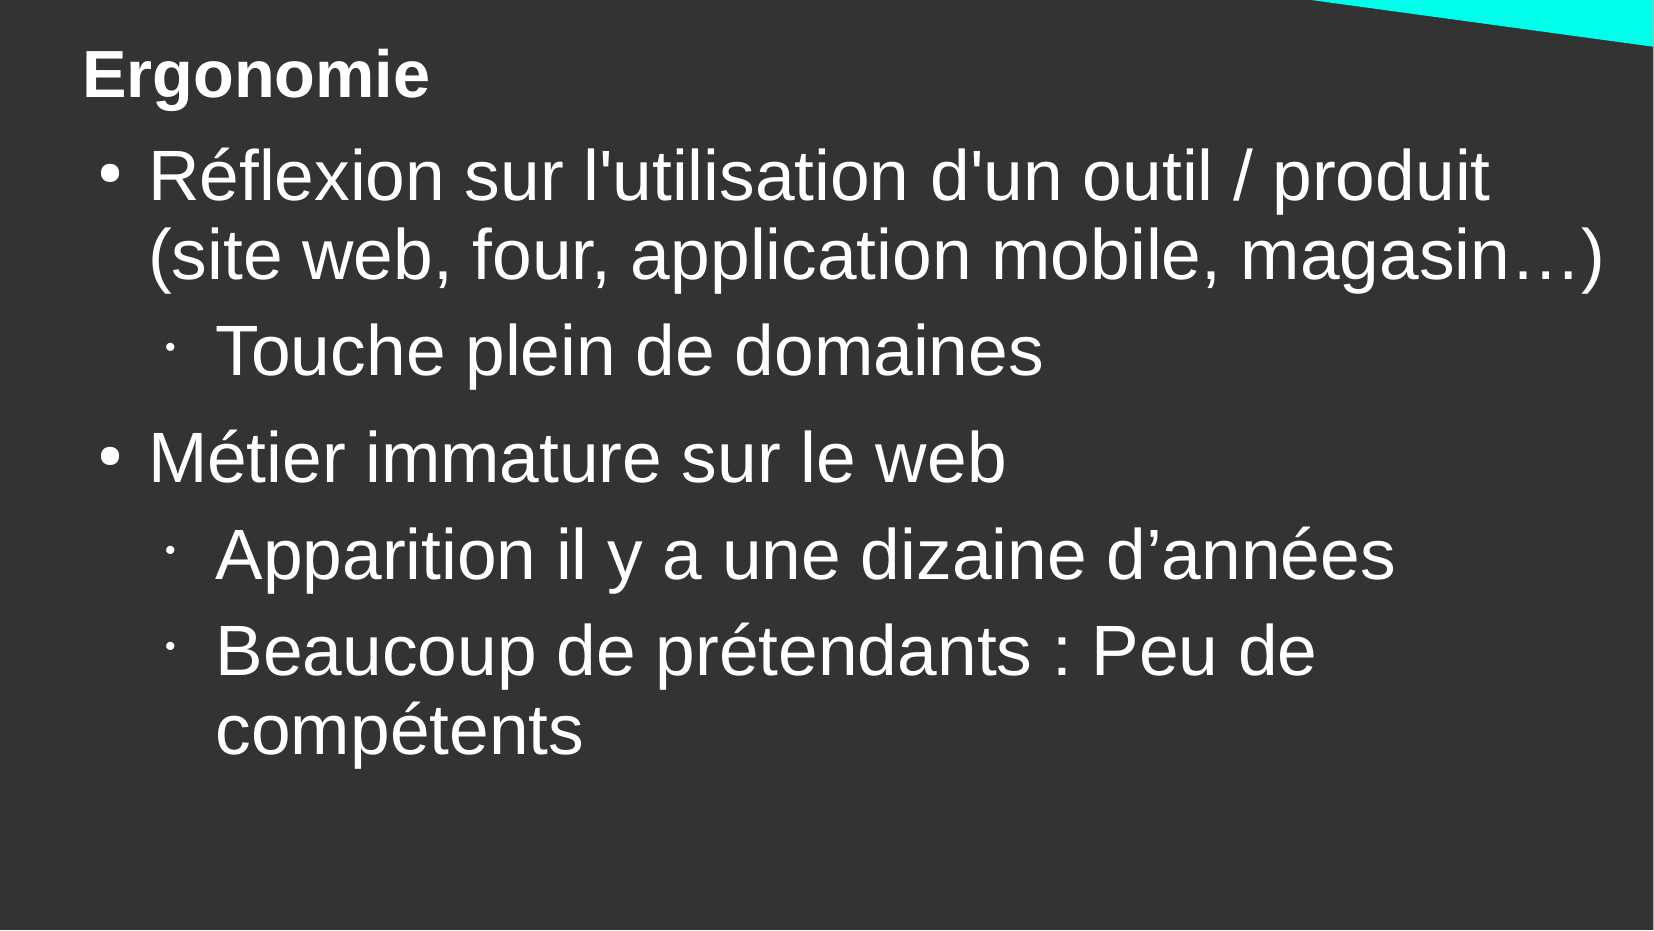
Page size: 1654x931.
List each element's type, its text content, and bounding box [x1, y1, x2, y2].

title Ergonomie [82, 37, 1571, 114]
list Réflexion sur l'utilisation d'un outil / produit (site web, four, application mobile, magasin…) Touche plein de domaines Métier immature sur le web Apparition il y a une dizaine d’années Beaucoup de prétendants : Peu de compétents [80, 135, 1620, 851]
text_box [1311, 0, 1654, 47]
